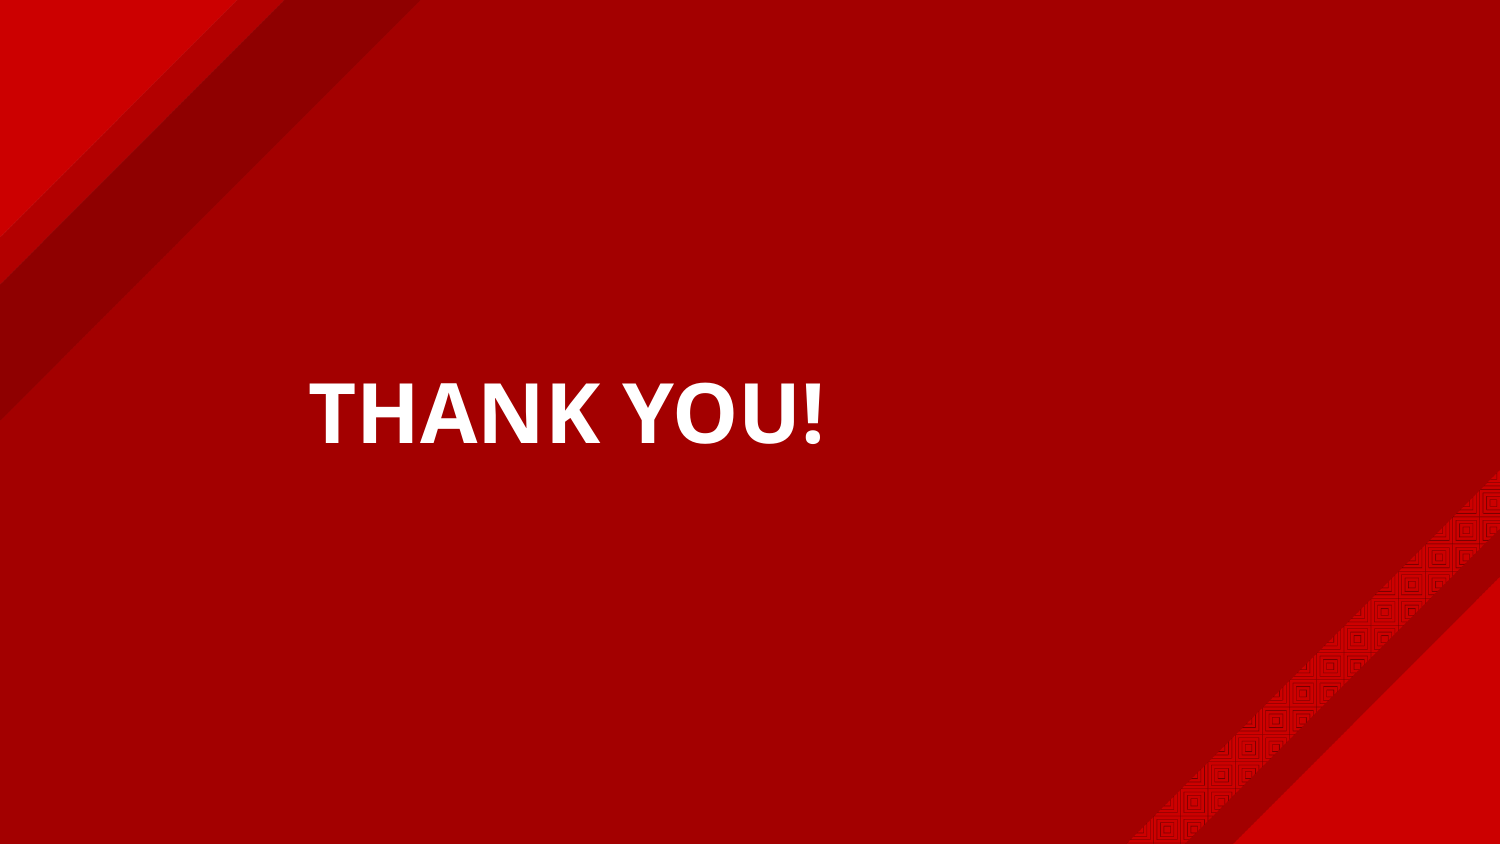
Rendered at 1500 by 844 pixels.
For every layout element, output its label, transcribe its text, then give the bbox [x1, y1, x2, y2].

picture [0, 0, 1500, 844]
title THANK YOU! [293, 310, 1268, 511]
